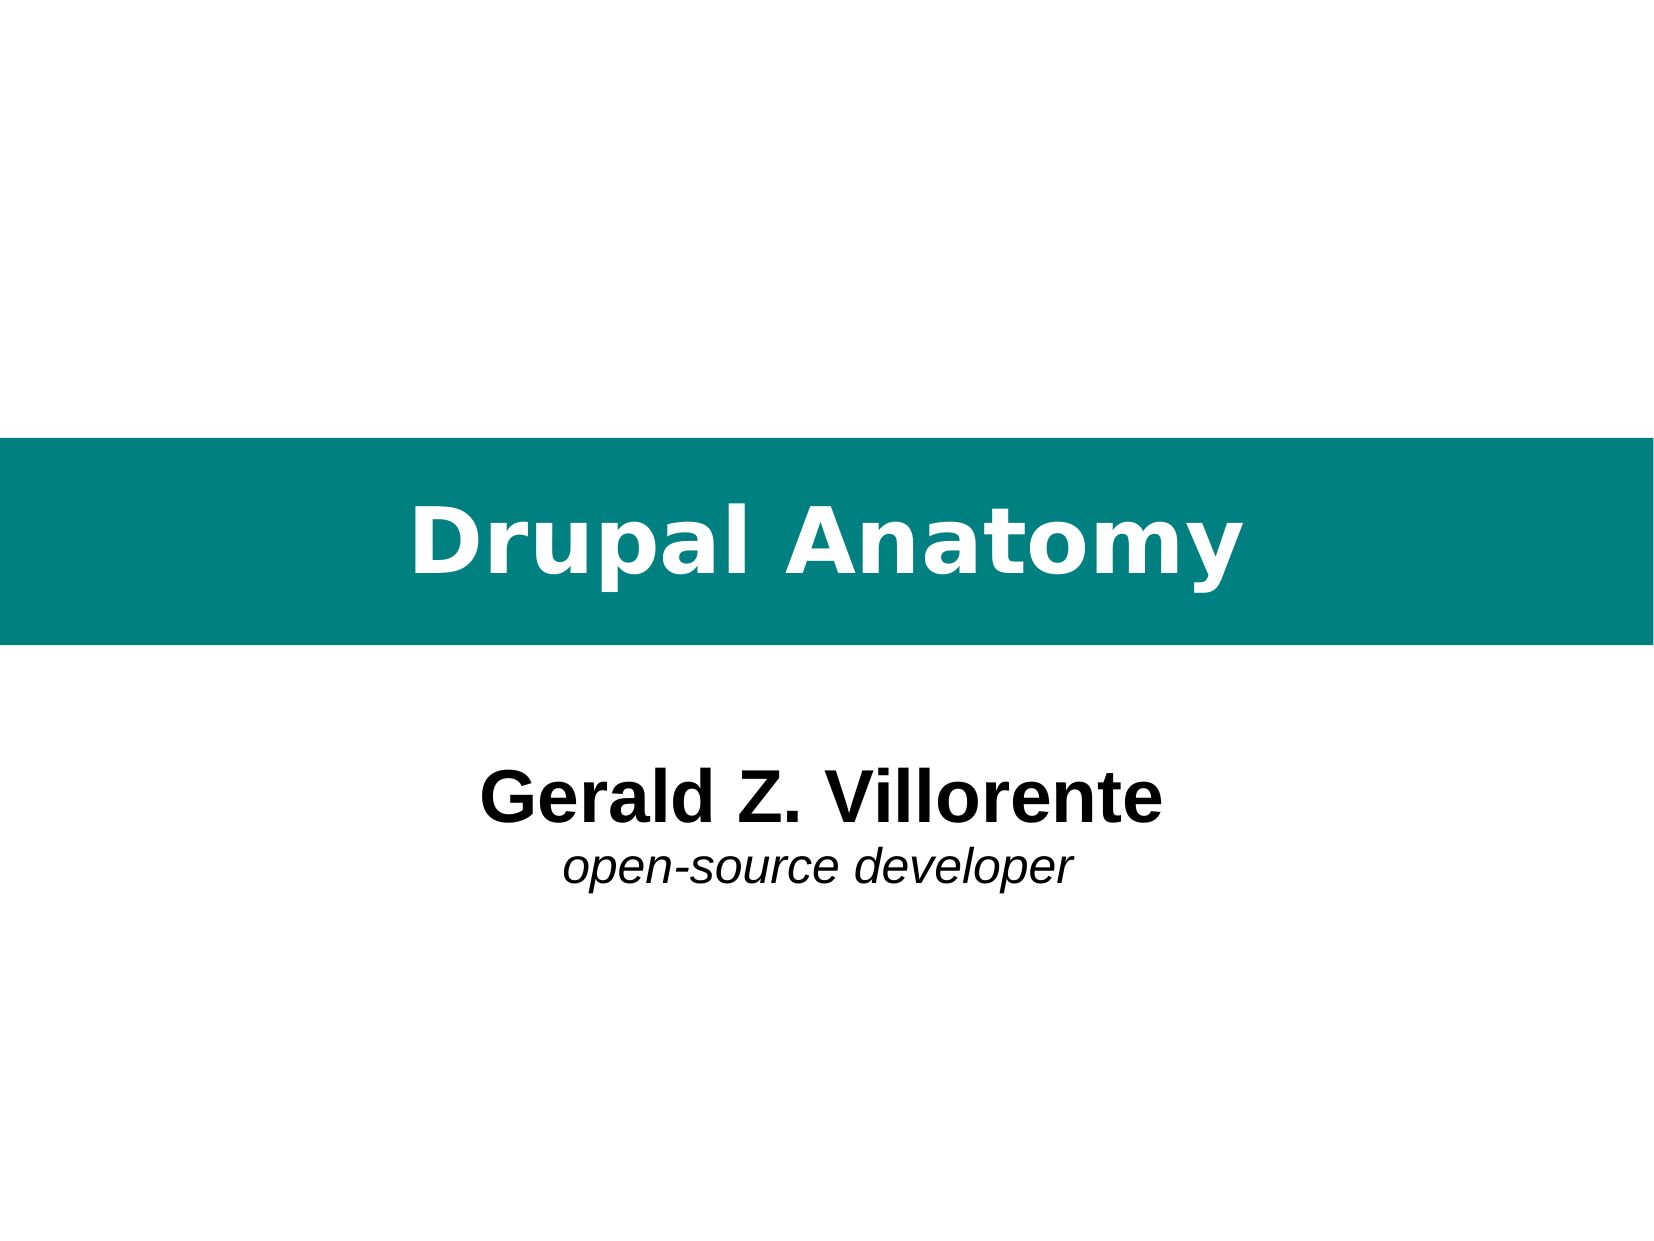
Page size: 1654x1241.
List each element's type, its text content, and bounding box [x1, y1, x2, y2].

title Drupal Anatomy [0, 437, 1654, 646]
subtitle Gerald Z. Villorente open-source developer [81, 645, 1537, 1004]
